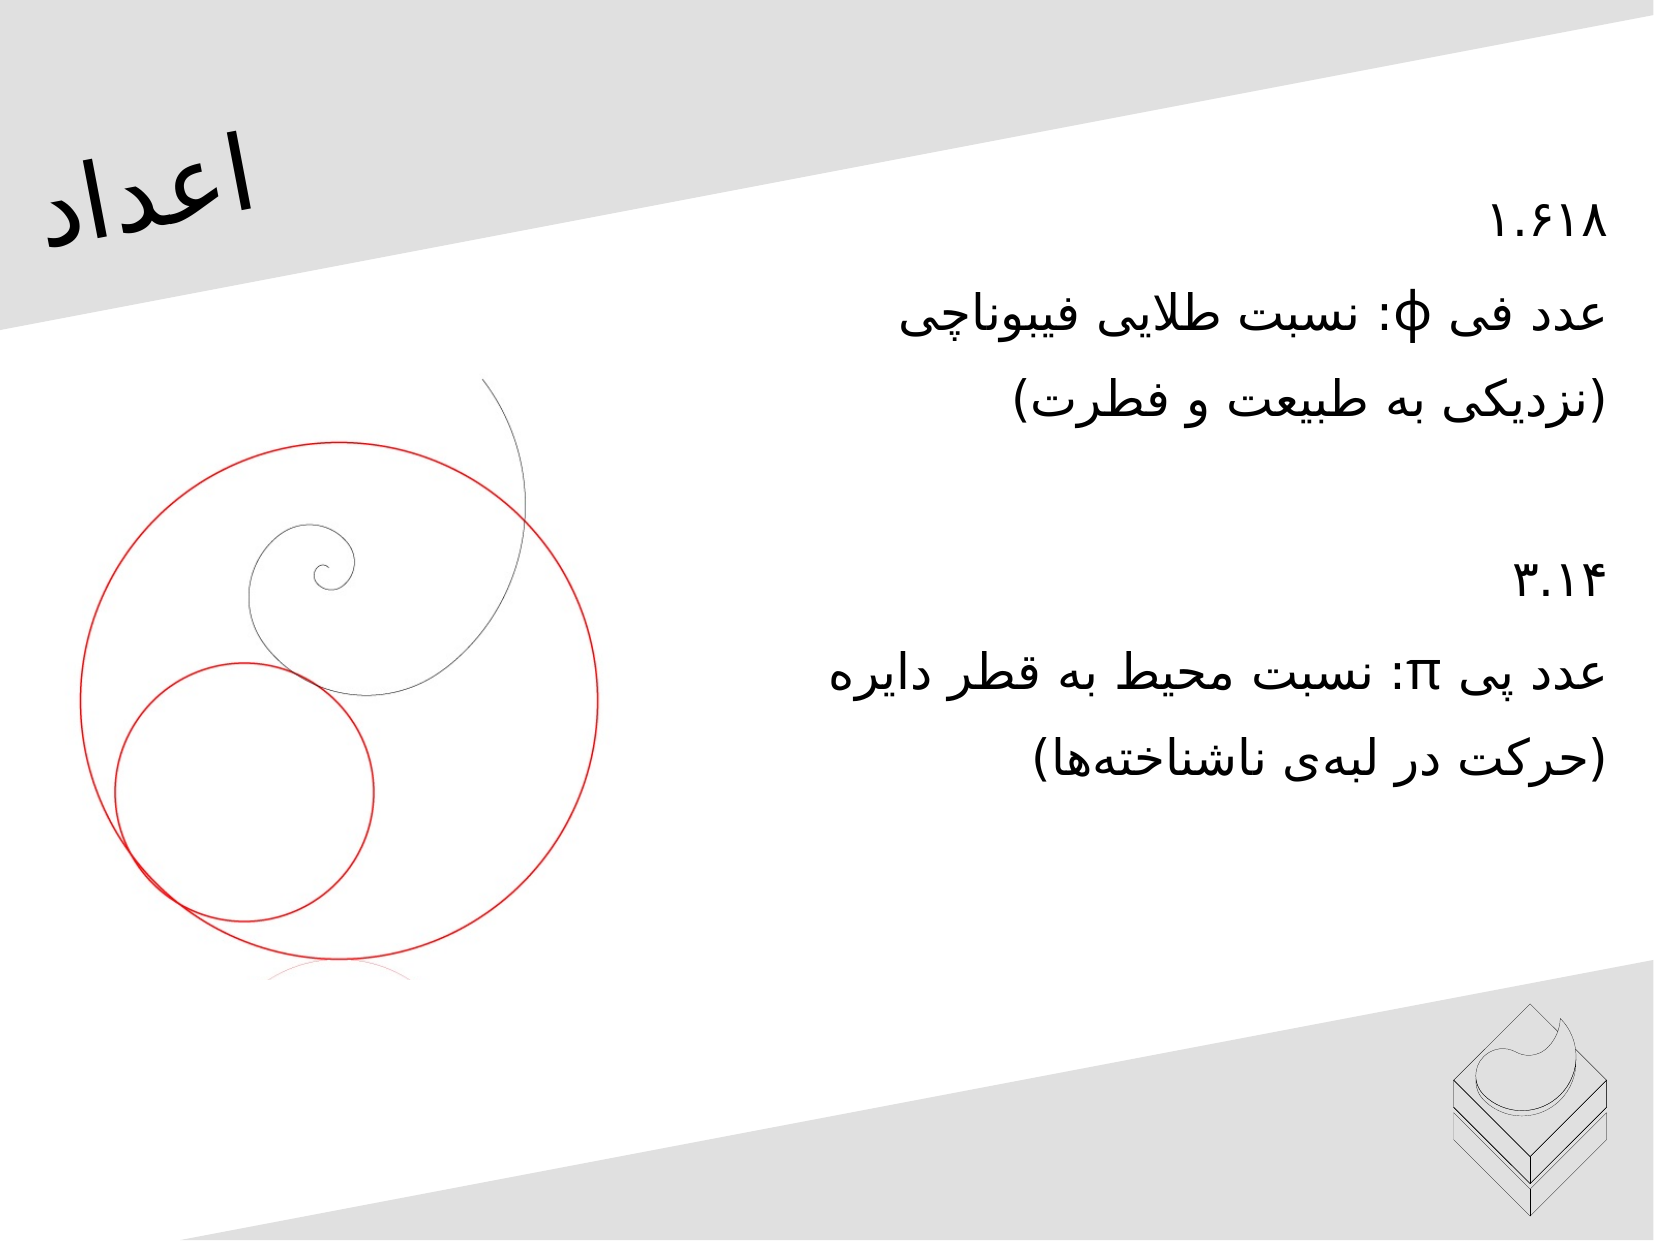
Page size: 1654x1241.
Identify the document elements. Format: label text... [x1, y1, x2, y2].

list ۱.۶۱۸ عدد فی ϕ: نسبت طلایی فیبوناچی (نزدیکی به طبیعت و فطرت) ۳.۱۴ عدد پی π: نسبت محیط به قطر دایره (حرکت در لبه‌ی ناشناخته‌ها) [791, 189, 1609, 910]
picture [35, 342, 650, 980]
title اعداد [16, 0, 1518, 315]
